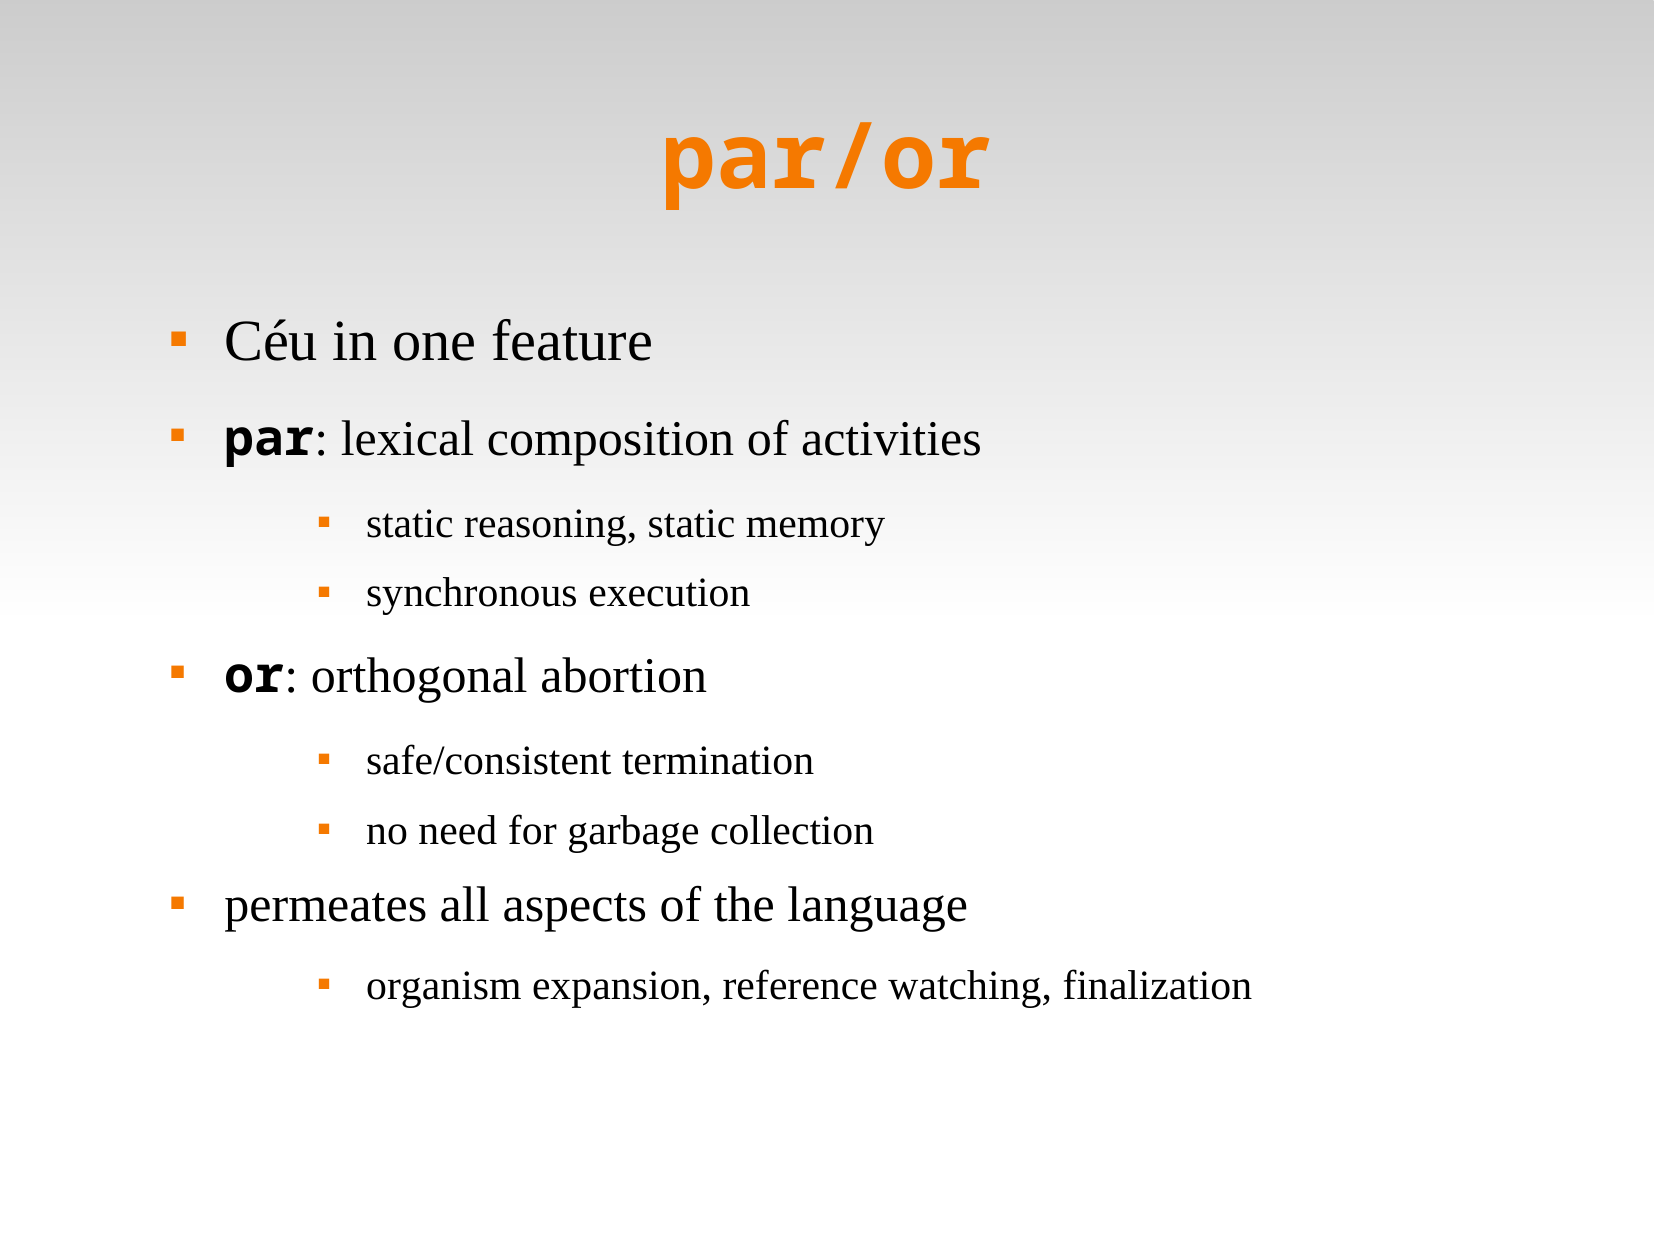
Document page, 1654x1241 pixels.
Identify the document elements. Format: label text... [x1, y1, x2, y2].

title par/or [82, 49, 1571, 257]
list Céu in one feature par: lexical composition of activities static reasoning, static memory synchronous execution or: orthogonal abortion safe/consistent termination no need for garbage collection permeates all aspects of the language organism expansion, reference watching, finalization [82, 307, 1576, 1078]
